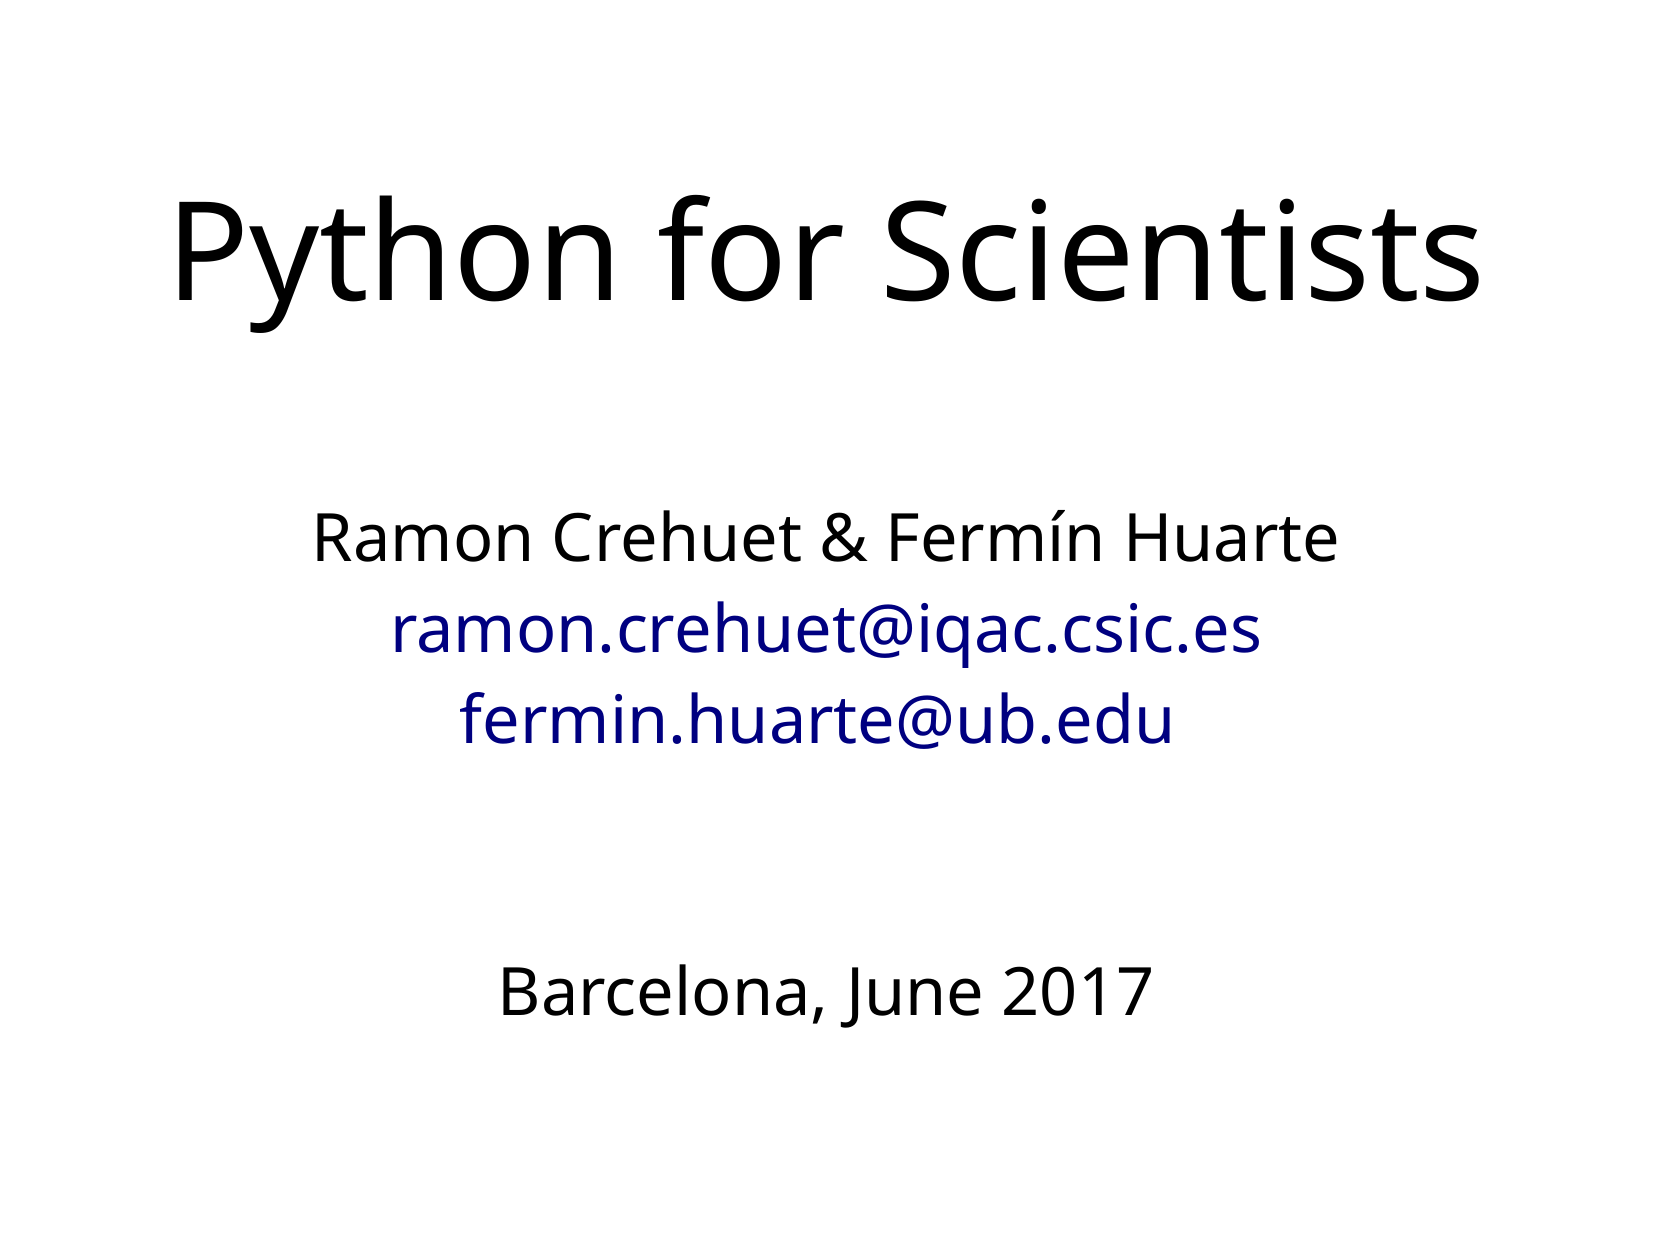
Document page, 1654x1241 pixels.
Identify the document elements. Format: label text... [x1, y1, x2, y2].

subtitle Python for Scientists Ramon Crehuet & Fermín Huarte ramon.crehuet@iqac.csic.es fermin.huarte@ub.edu Barcelona, June 2017 [82, 17, 1571, 1172]
